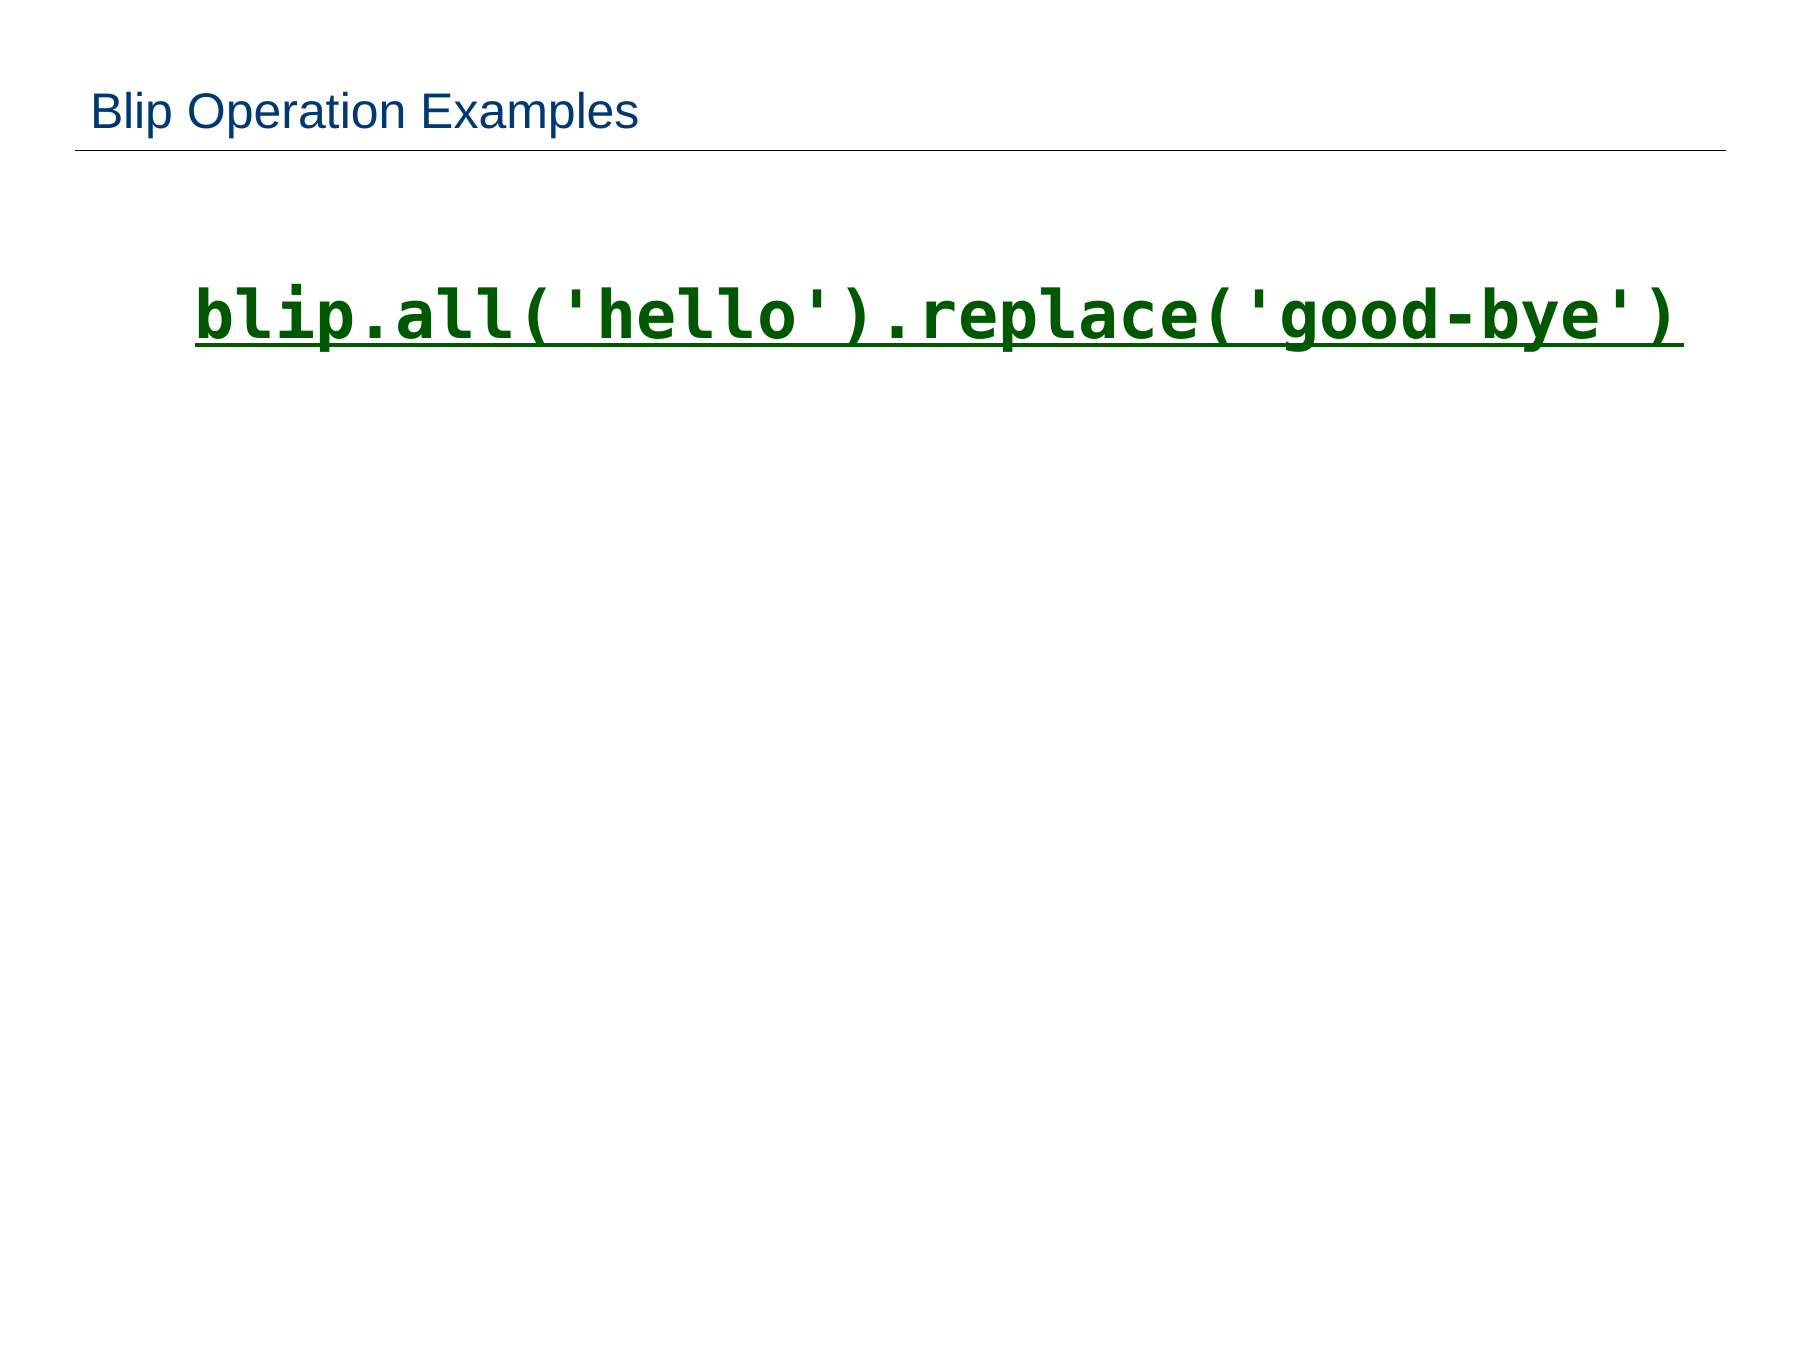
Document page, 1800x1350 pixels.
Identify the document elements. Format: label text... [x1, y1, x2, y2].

text_box blip.all('hello').replace('good-bye') [179, 269, 1800, 362]
title Blip Operation Examples [90, 38, 1710, 147]
